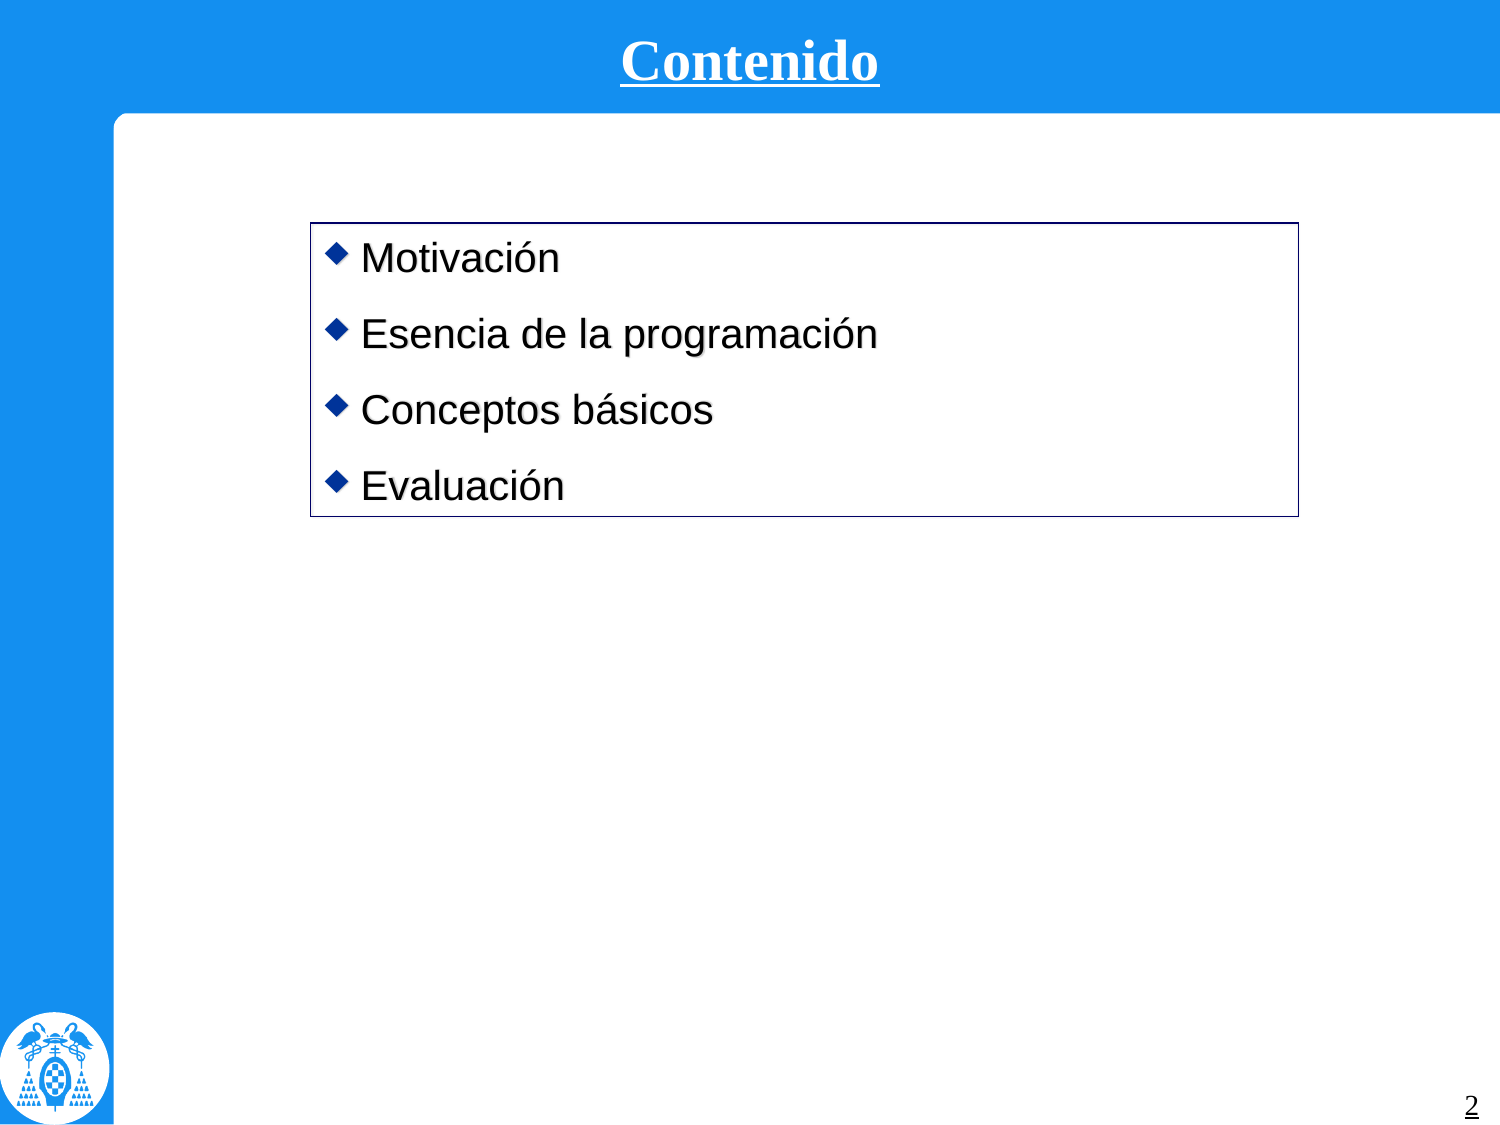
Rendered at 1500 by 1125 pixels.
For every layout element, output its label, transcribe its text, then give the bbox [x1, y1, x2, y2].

text_box Motivación Esencia de la programación Conceptos básicos Evaluación [310, 222, 1299, 517]
picture [15, 1017, 98, 1112]
text_box Contenido [215, 14, 1285, 101]
text_box 30 [1047, 1078, 1495, 1125]
